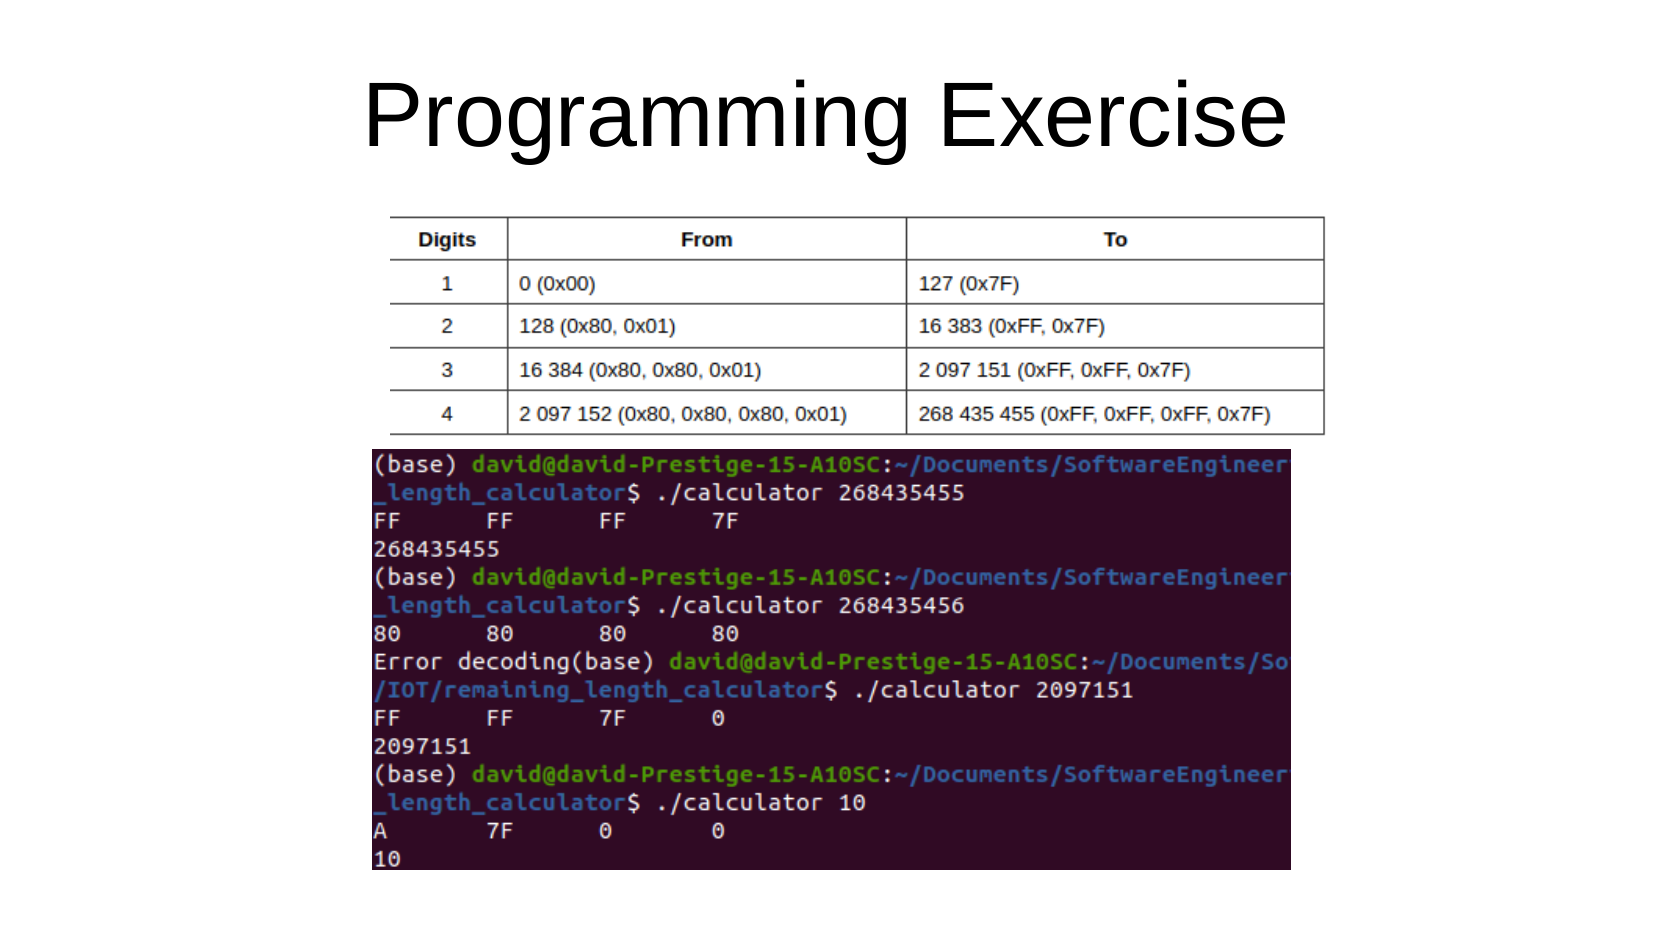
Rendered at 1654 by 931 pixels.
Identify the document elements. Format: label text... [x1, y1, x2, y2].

title Programming Exercise [82, 37, 1571, 193]
picture [372, 209, 1347, 871]
